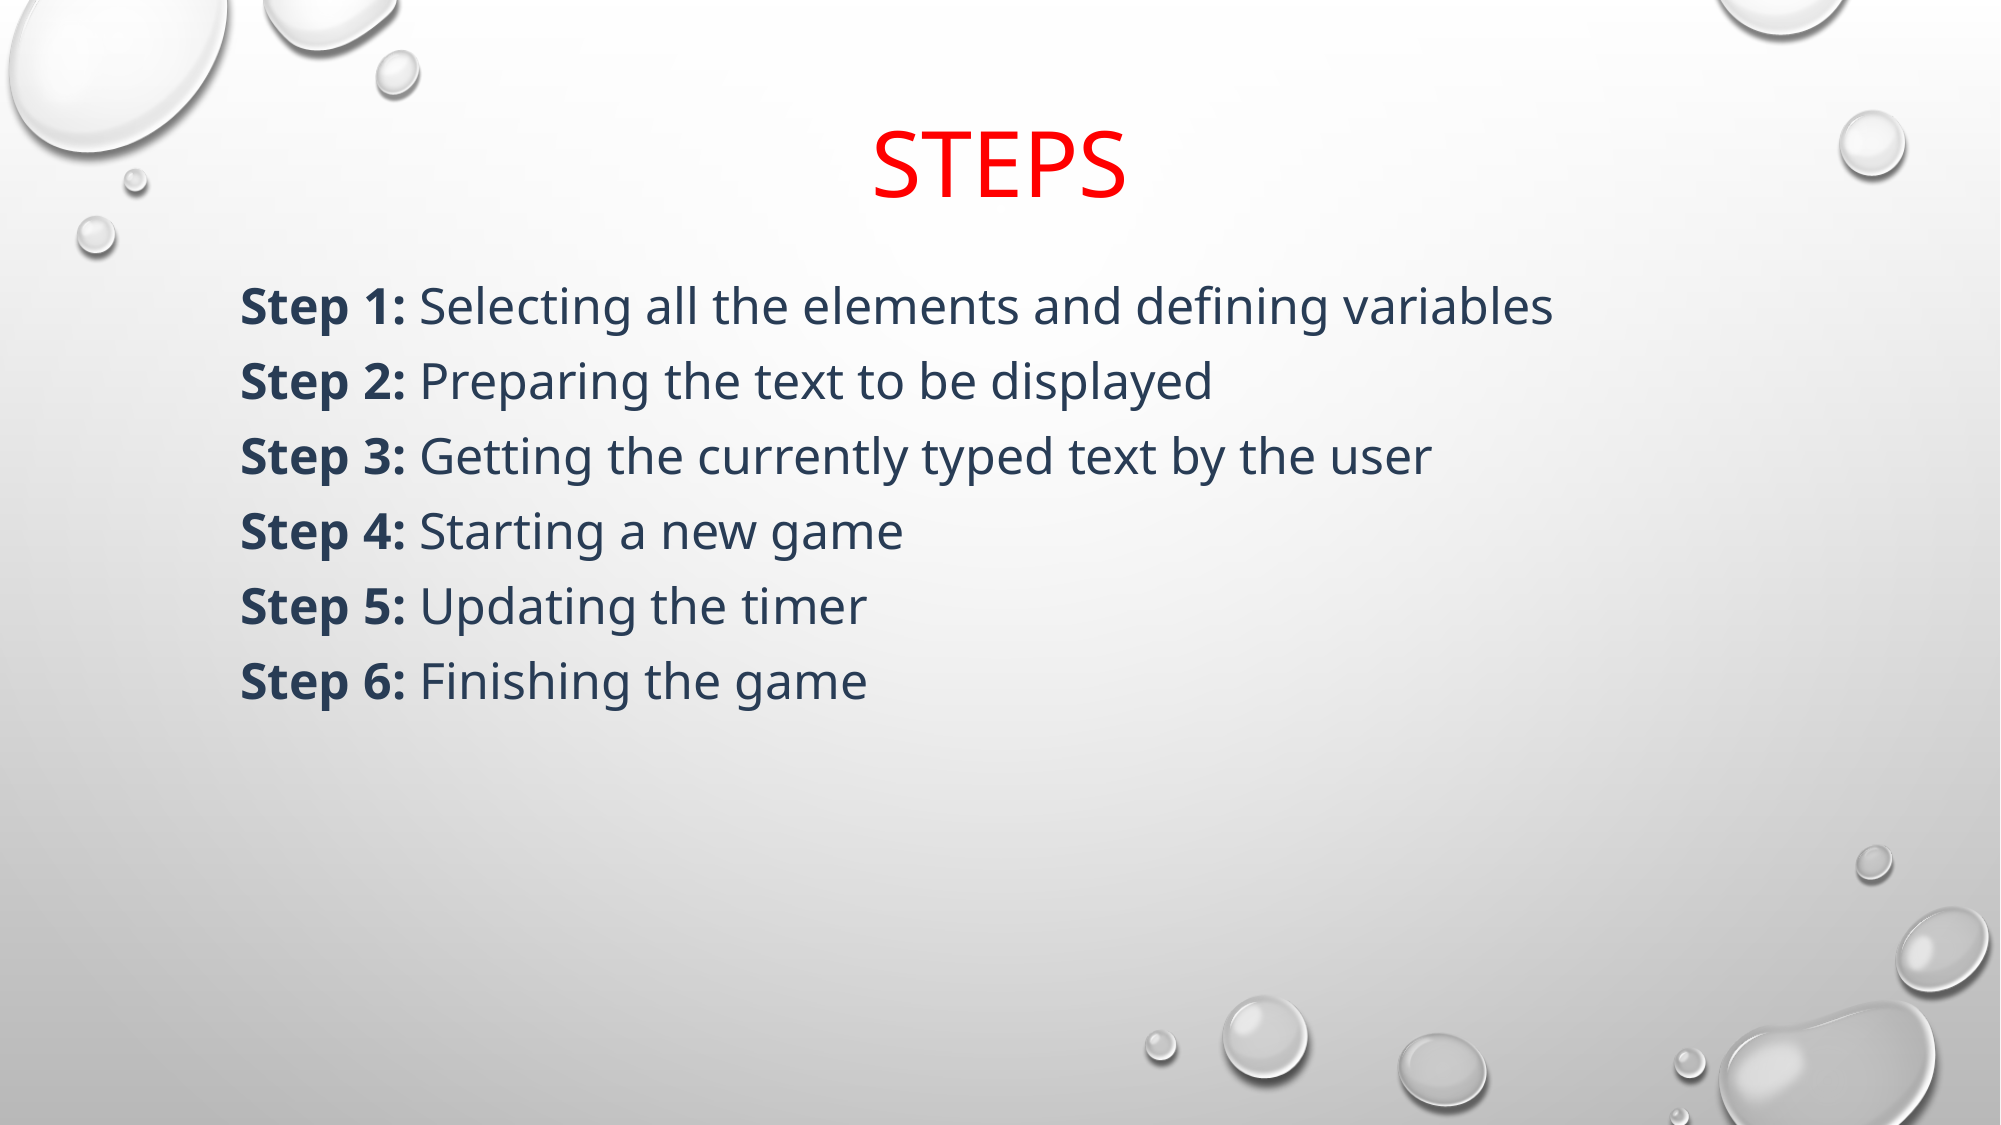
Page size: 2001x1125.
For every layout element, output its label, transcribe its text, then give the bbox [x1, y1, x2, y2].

text_box STEPS [224, 65, 1776, 225]
text_box Step 1: Selecting all the elements and defining variables Step 2: Preparing the text to be displayed Step 3: Getting the currently typed text by the user Step 4: Starting a new game Step 5: Updating the timer Step 6: Finishing the game [224, 273, 1776, 1031]
